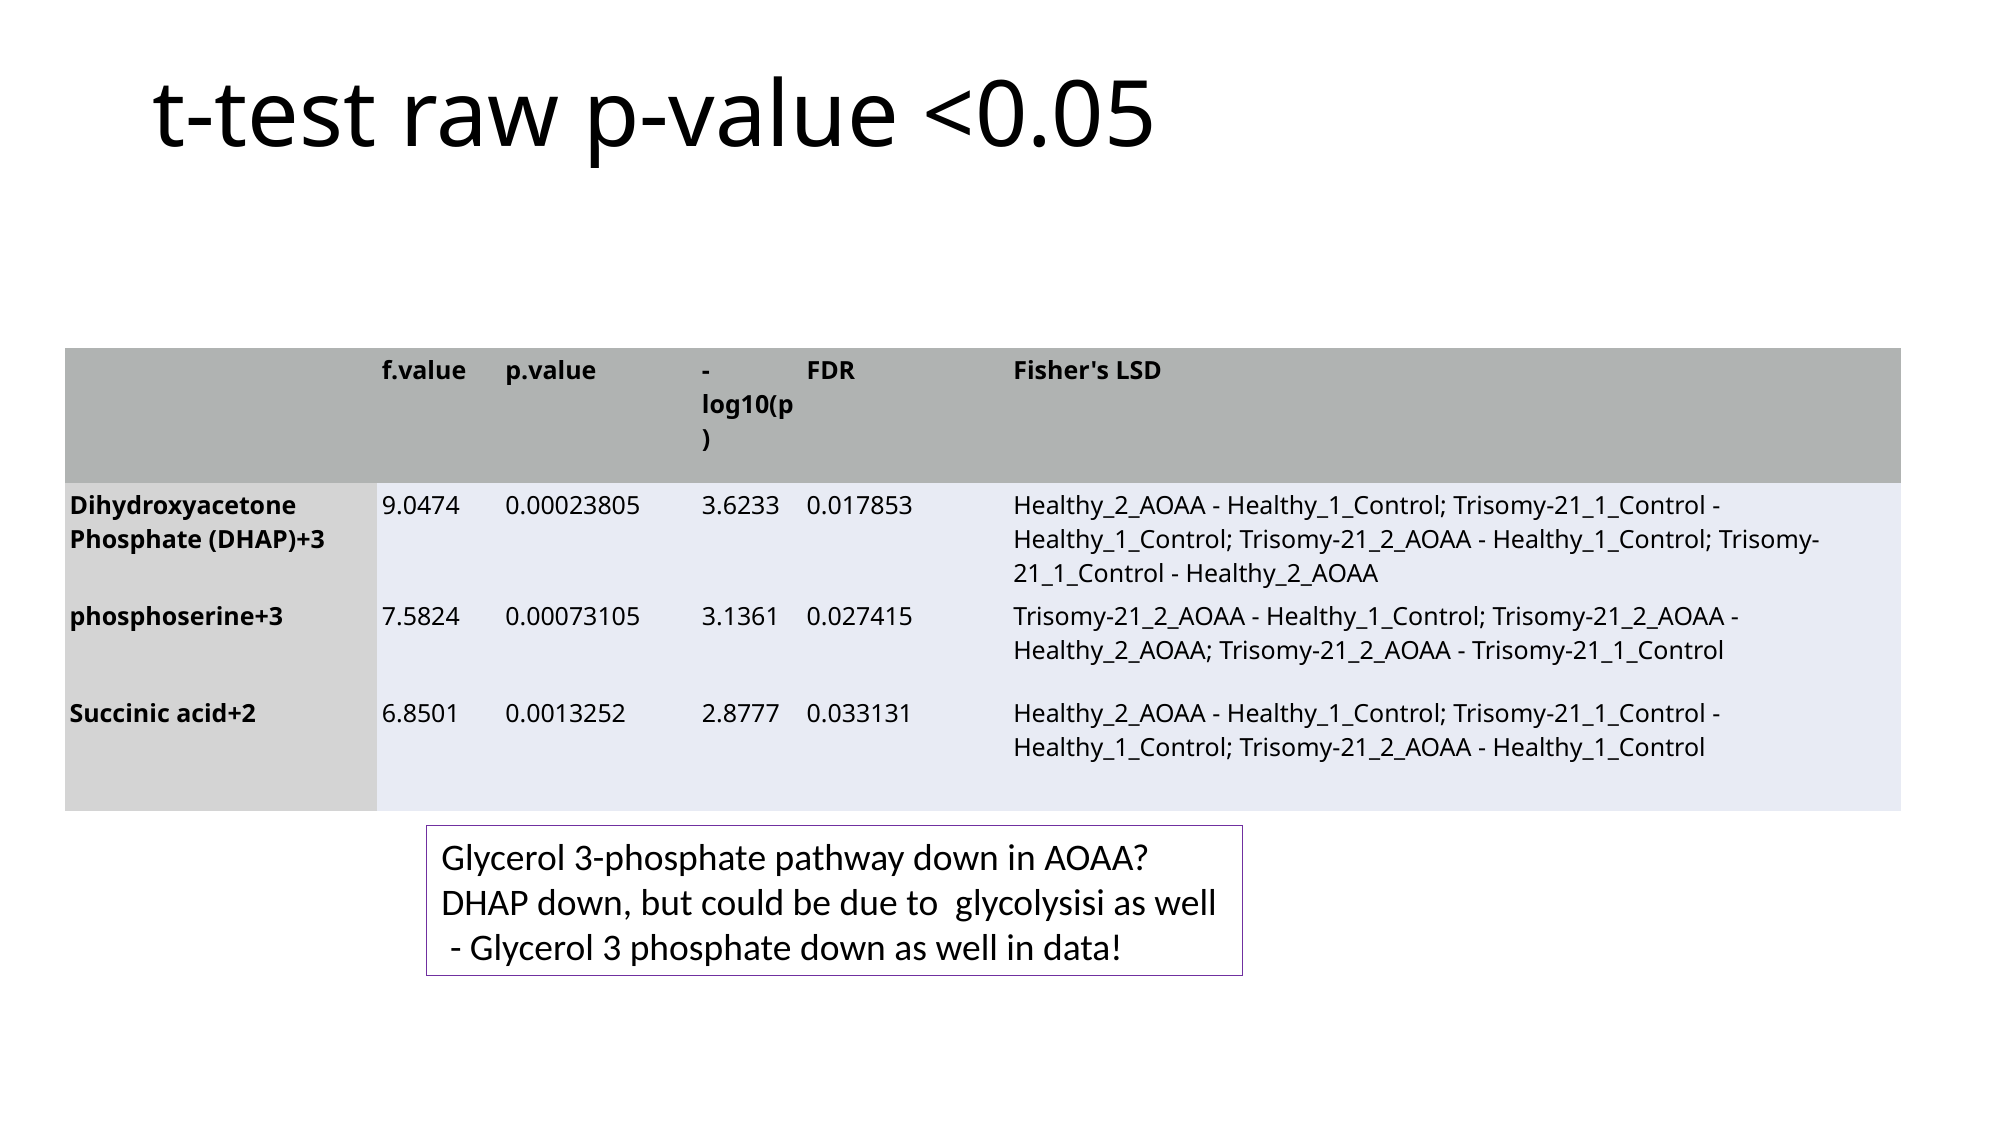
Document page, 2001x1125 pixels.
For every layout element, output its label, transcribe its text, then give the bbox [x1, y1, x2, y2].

table_cell 7.5824 [377, 594, 501, 691]
table_cell Succinic acid+2 [65, 691, 377, 811]
table_cell Dihydroxyacetone Phosphate (DHAP)+3 [65, 483, 377, 594]
table_cell 0.027415 [802, 594, 1009, 691]
table_cell 0.033131 [802, 691, 1009, 811]
table_cell 3.1361 [697, 594, 802, 691]
table_cell 0.00073105 [501, 594, 697, 691]
table_cell 2.8777 [697, 691, 802, 811]
table_cell 0.0013252 [501, 691, 697, 811]
table_cell phosphoserine+3 [65, 594, 377, 691]
title t-test raw p-value <0.05 [137, 59, 1863, 278]
table_cell 0.017853 [802, 483, 1009, 594]
table_cell Healthy_2_AOAA - Healthy_1_Control; Trisomy-21_1_Control - Healthy_1_Control; Trisomy-21_2_AOAA - Healthy_1_Control [1009, 691, 1901, 811]
table_header f.value [377, 348, 501, 483]
table_cell 6.8501 [377, 691, 501, 811]
table_header FDR [802, 348, 1009, 483]
table_cell 9.0474 [377, 483, 501, 594]
text_box Glycerol 3-phosphate pathway down in AOAA? DHAP down, but could be due to glycolysisi as well - Glycerol 3 phosphate down as well in data! [426, 825, 1243, 976]
table_header p.value [501, 348, 697, 483]
table_header -log10(p) [697, 348, 802, 483]
table_cell Trisomy-21_2_AOAA - Healthy_1_Control; Trisomy-21_2_AOAA - Healthy_2_AOAA; Trisomy-21_2_AOAA - Trisomy-21_1_Control [1009, 594, 1901, 691]
table_cell Healthy_2_AOAA - Healthy_1_Control; Trisomy-21_1_Control - Healthy_1_Control; Trisomy-21_2_AOAA - Healthy_1_Control; Trisomy-21_1_Control - Healthy_2_AOAA [1009, 483, 1901, 594]
table_header Fisher's LSD [1009, 348, 1901, 483]
table_cell 0.00023805 [501, 483, 697, 594]
table_cell 3.6233 [697, 483, 802, 594]
table_header [65, 348, 377, 483]
